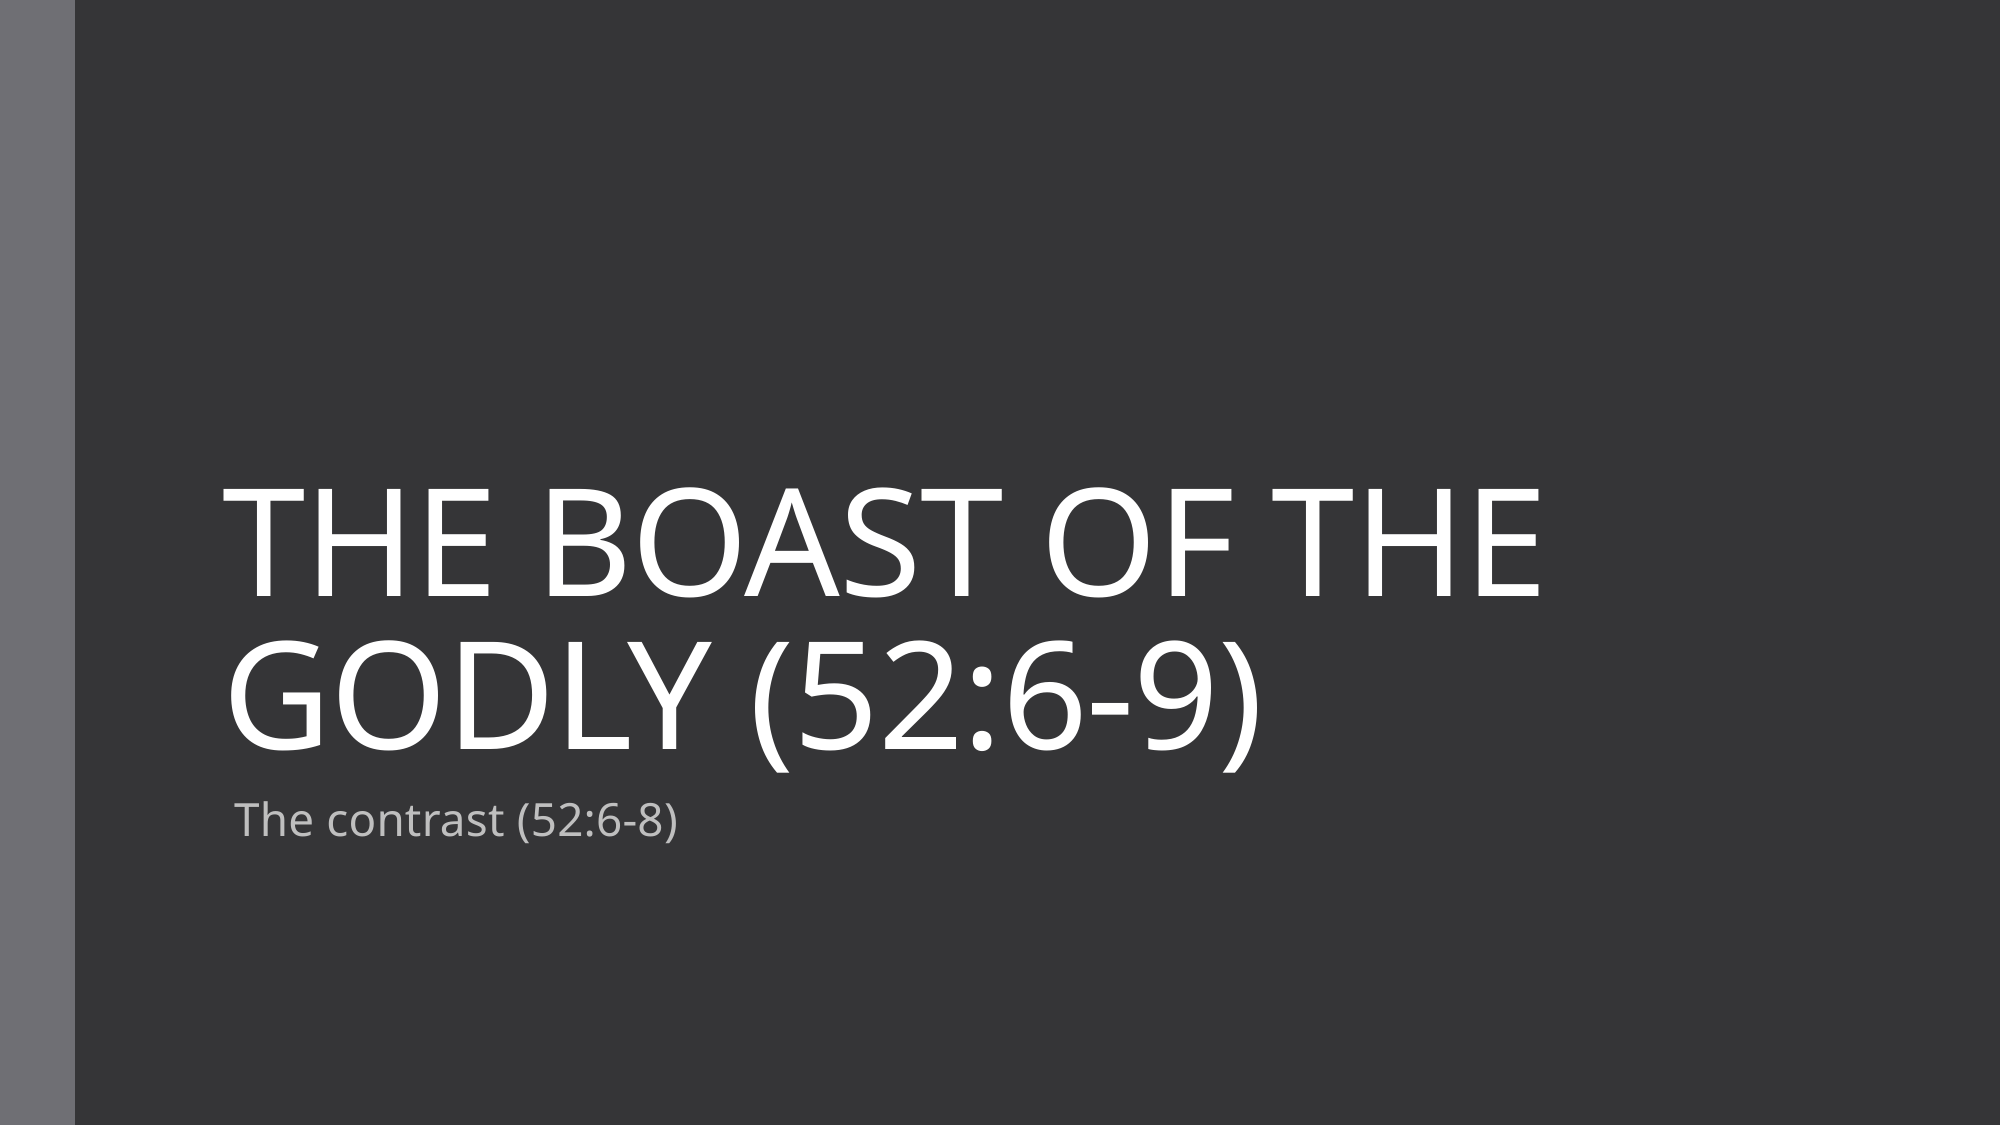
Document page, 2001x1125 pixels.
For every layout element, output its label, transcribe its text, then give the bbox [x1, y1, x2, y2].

title THE BOAST OF THE GODLY (52:6-9) [206, 124, 1752, 787]
subtitle The contrast (52:6-8) [206, 787, 1752, 1066]
